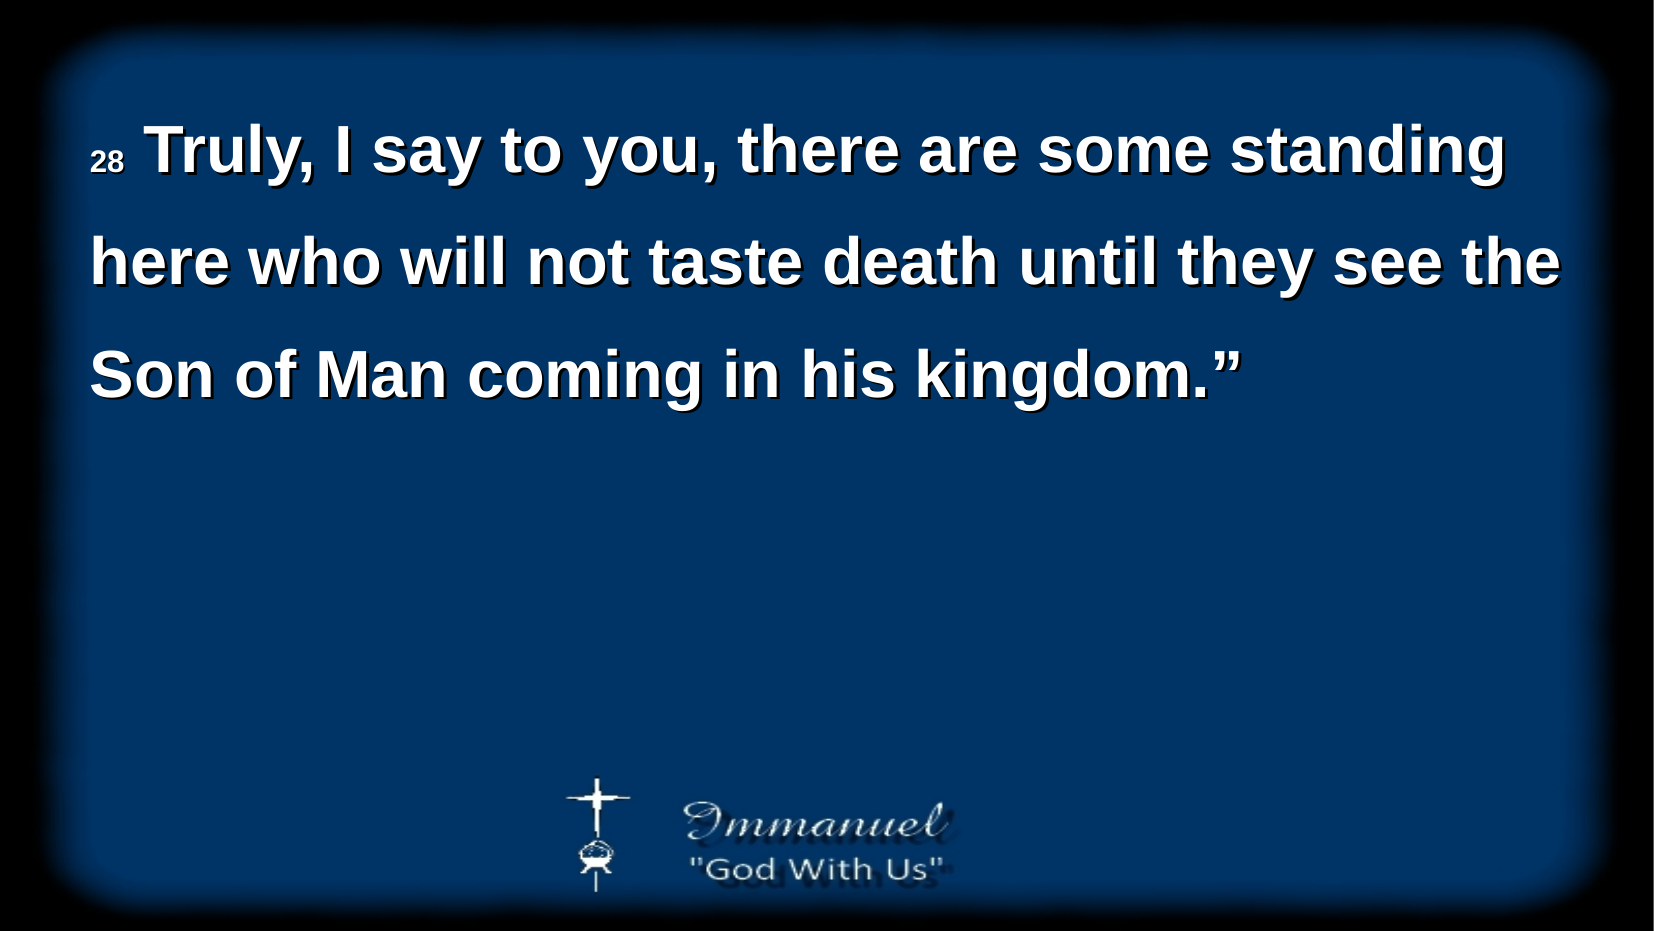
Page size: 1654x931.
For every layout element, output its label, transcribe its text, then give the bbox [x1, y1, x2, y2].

text_box 28 Truly, I say to you, there are some standing here who will not taste death until they see the Son of Man coming in his kingdom.” [75, 67, 1591, 419]
picture [0, 0, 1654, 931]
